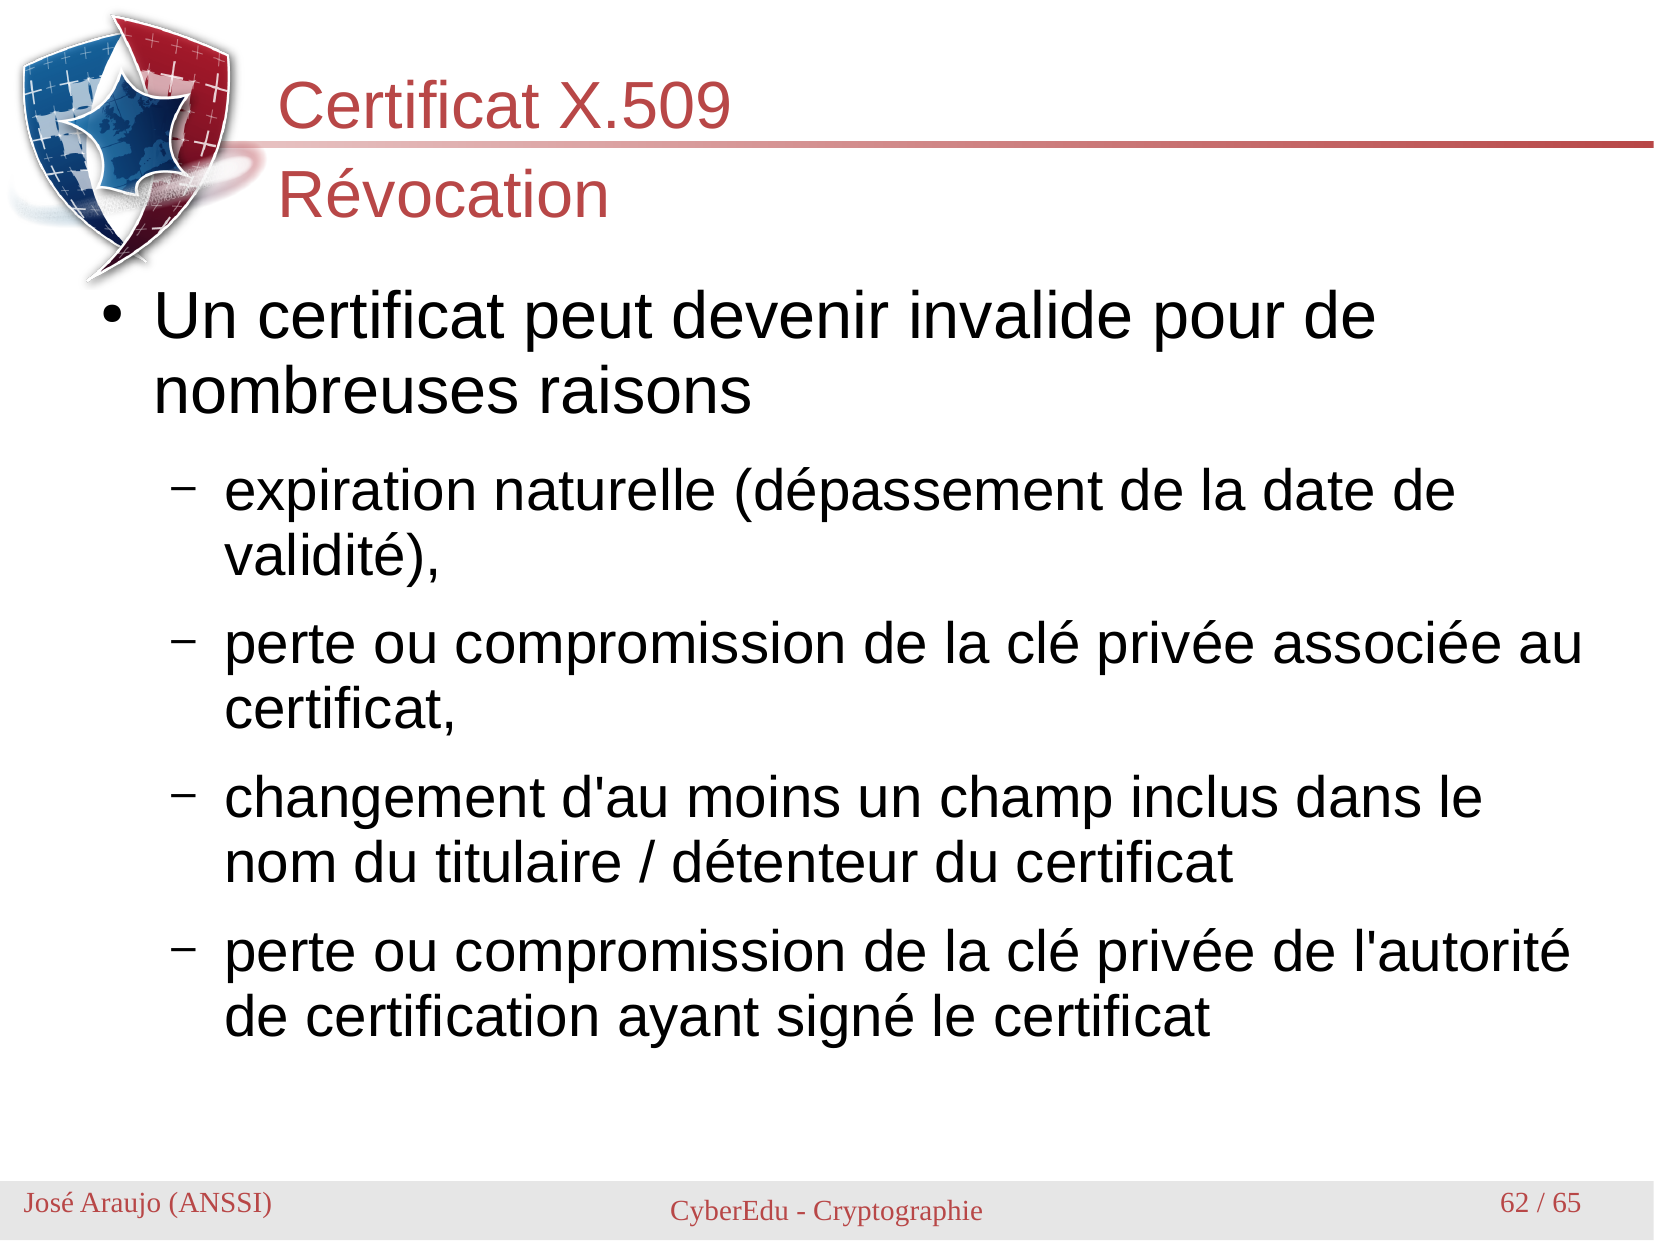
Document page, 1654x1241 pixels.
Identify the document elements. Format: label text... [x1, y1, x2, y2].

list Un certificat peut devenir invalide pour de nombreuses raisons expiration naturelle (dépassement de la date de validité), perte ou compromission de la clé privée associée au certificat, changement d'au moins un champ inclus dans le nom du titulaire / détenteur du certificat perte ou compromission de la clé privée de l'autorité de certification ayant signé le certificat [82, 278, 1595, 1170]
title Certificat X.509 Révocation [277, 49, 1642, 237]
picture [0, 0, 272, 290]
